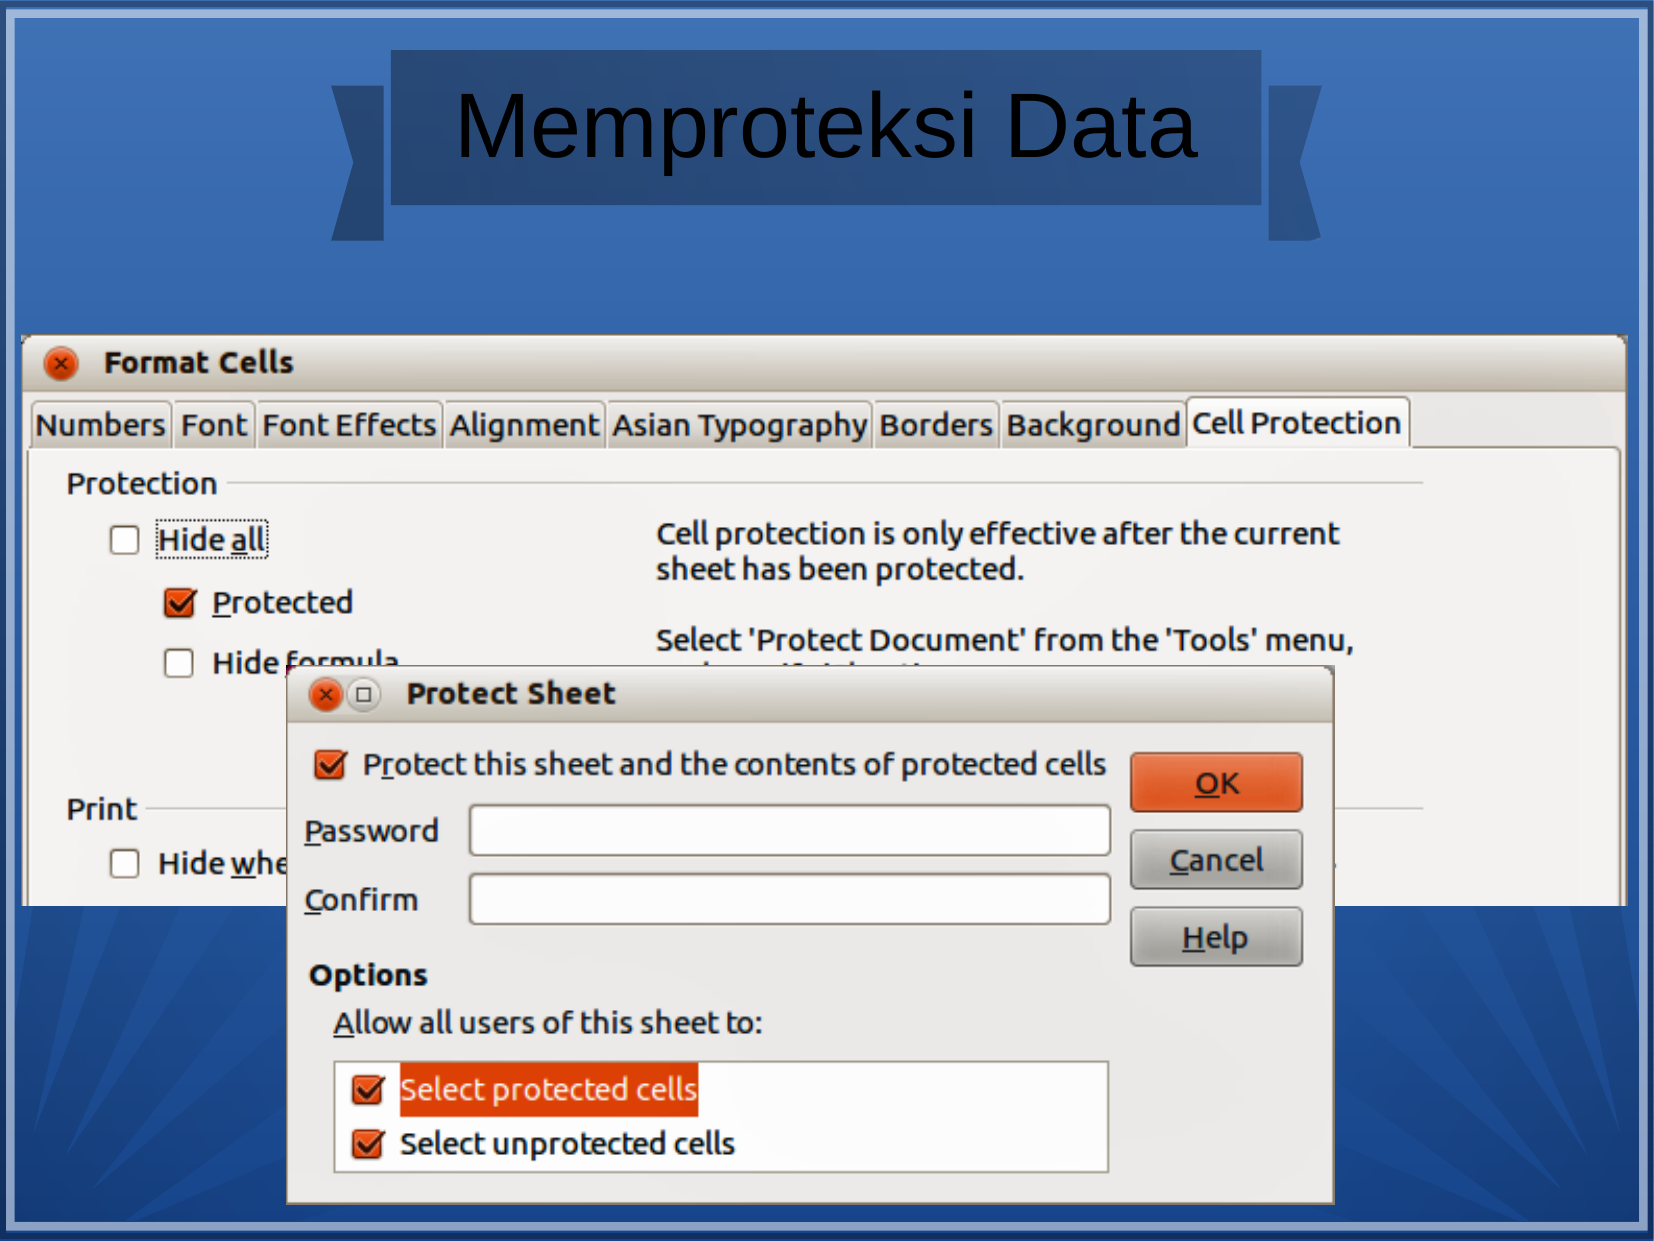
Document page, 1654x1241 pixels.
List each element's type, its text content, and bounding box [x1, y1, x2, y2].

title Memproteksi Data [389, 47, 1264, 205]
picture [21, 334, 1628, 1205]
